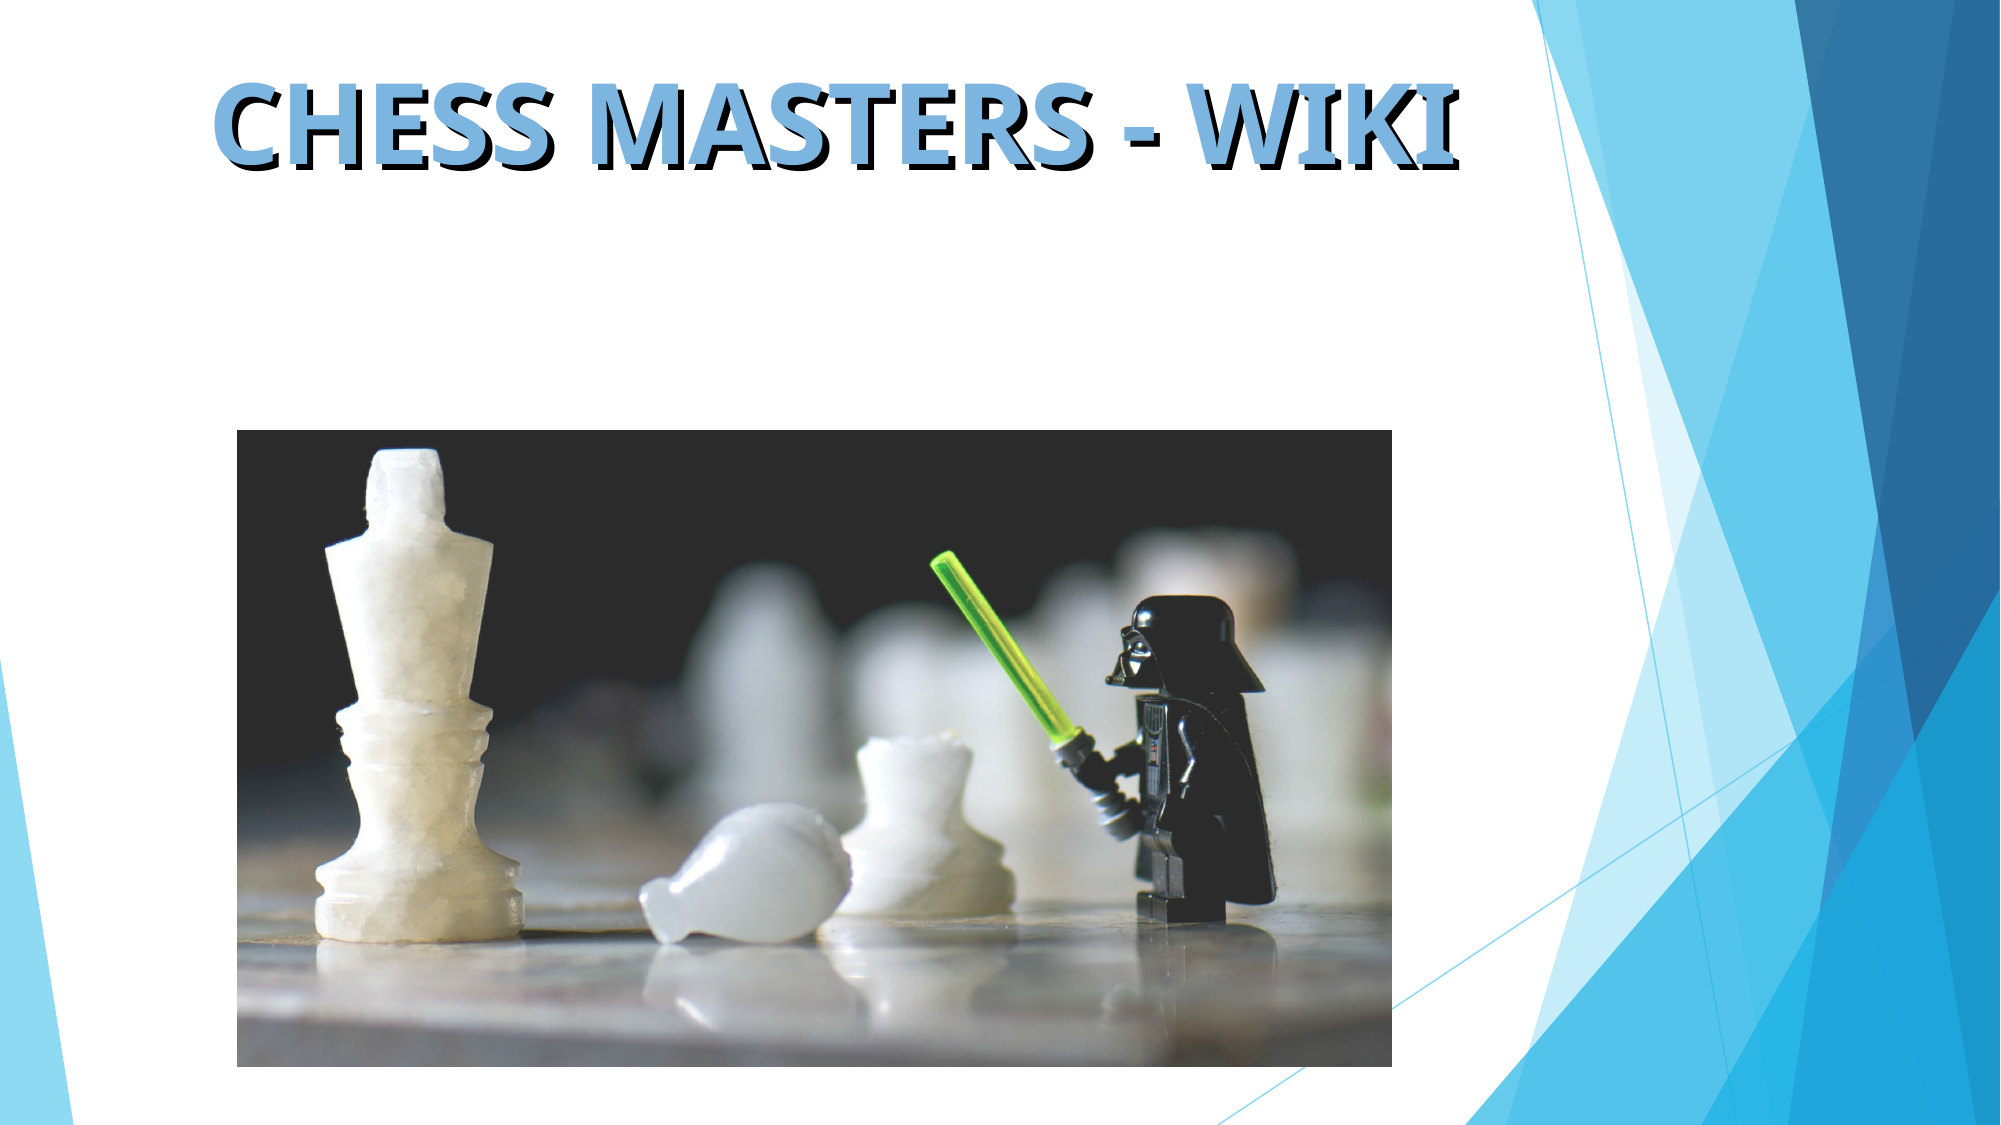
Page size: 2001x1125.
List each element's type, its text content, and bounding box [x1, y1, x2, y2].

text_box CHESS MASTERS - WIKI [193, 44, 1473, 194]
picture [237, 430, 1392, 1067]
